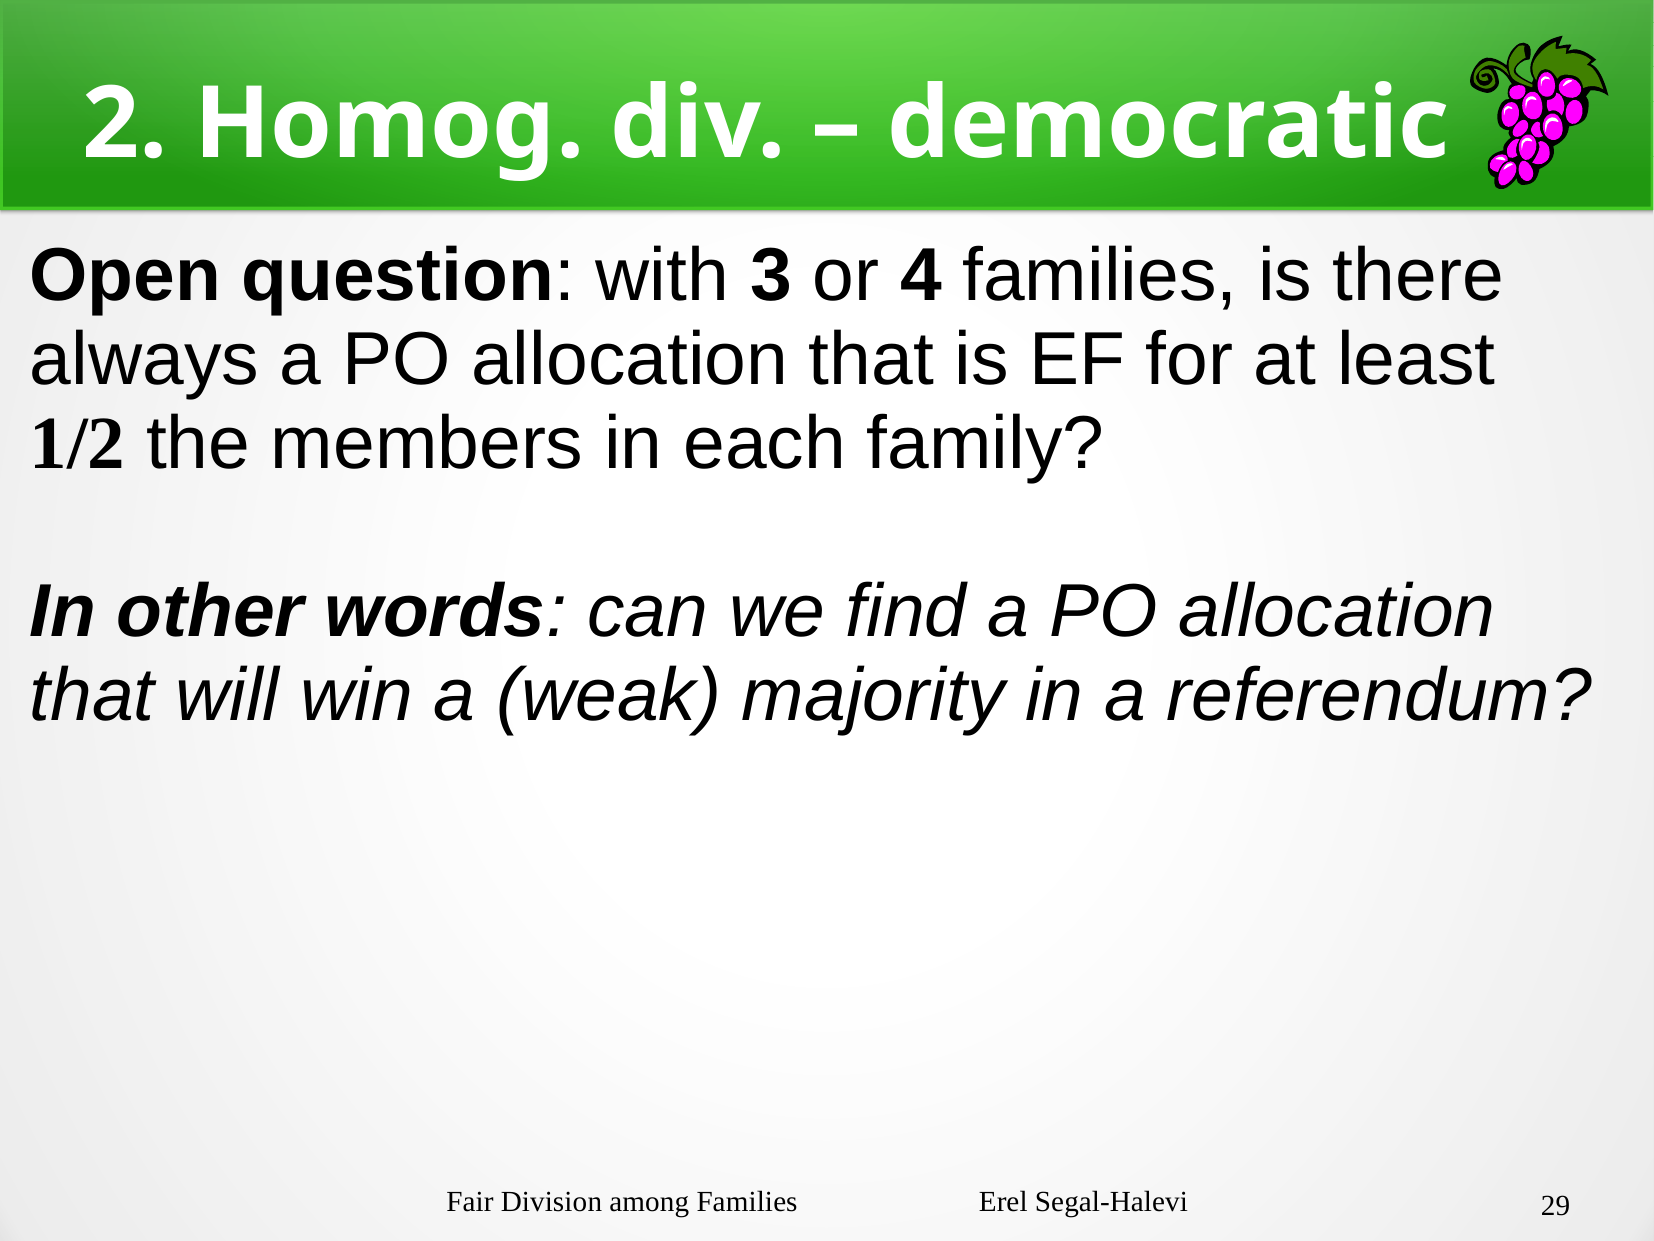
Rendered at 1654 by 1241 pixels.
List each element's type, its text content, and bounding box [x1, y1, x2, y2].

picture [1470, 35, 1609, 190]
text_box Open question: with 3 or 4 families, is there always a PO allocation that is EF for at least 1/2 the members in each family? In other words: can we find a PO allocation that will win a (weak) majority in a referendum? [15, 225, 1621, 1165]
title 2. Homog. div. – democratic [82, 47, 1470, 190]
